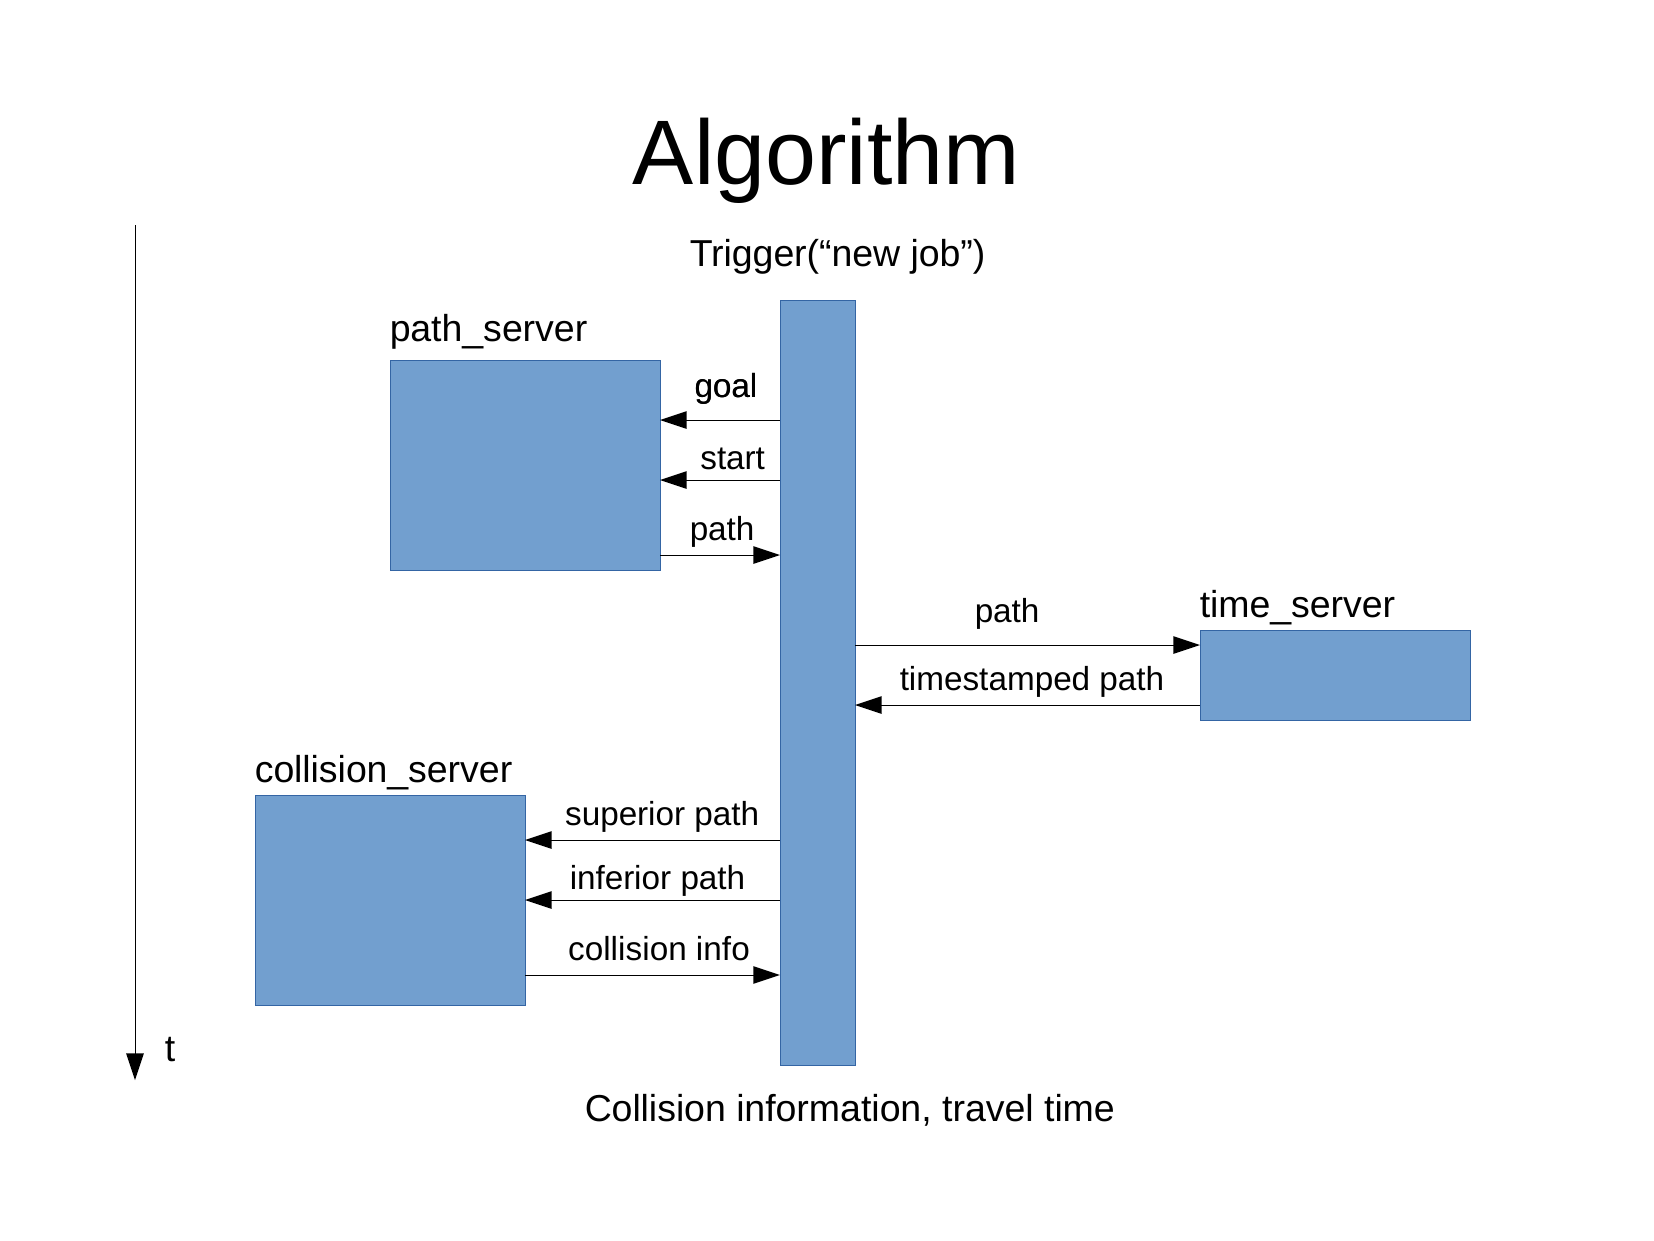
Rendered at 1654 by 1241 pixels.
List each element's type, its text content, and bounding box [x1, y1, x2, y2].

text_box [255, 841, 526, 1006]
text_box path_server [375, 300, 616, 399]
text_box inferior path [555, 851, 780, 900]
text_box collision_server [240, 741, 551, 841]
text_box [390, 360, 661, 571]
text_box goal [679, 360, 773, 412]
text_box timestamped path [885, 653, 1293, 706]
text_box [780, 300, 856, 1066]
text_box collision info [553, 923, 766, 976]
text_box start [685, 431, 780, 480]
title Algorithm [82, 49, 1571, 257]
text_box t [150, 1020, 191, 1077]
text_box superior path [550, 788, 775, 841]
text_box Collision information, travel time [570, 1080, 1130, 1152]
text_box path [960, 585, 1068, 637]
text_box time_server [1185, 576, 1411, 676]
text_box path [675, 503, 770, 556]
text_box Trigger(“new job”) [675, 225, 1001, 282]
text_box [1200, 630, 1471, 721]
